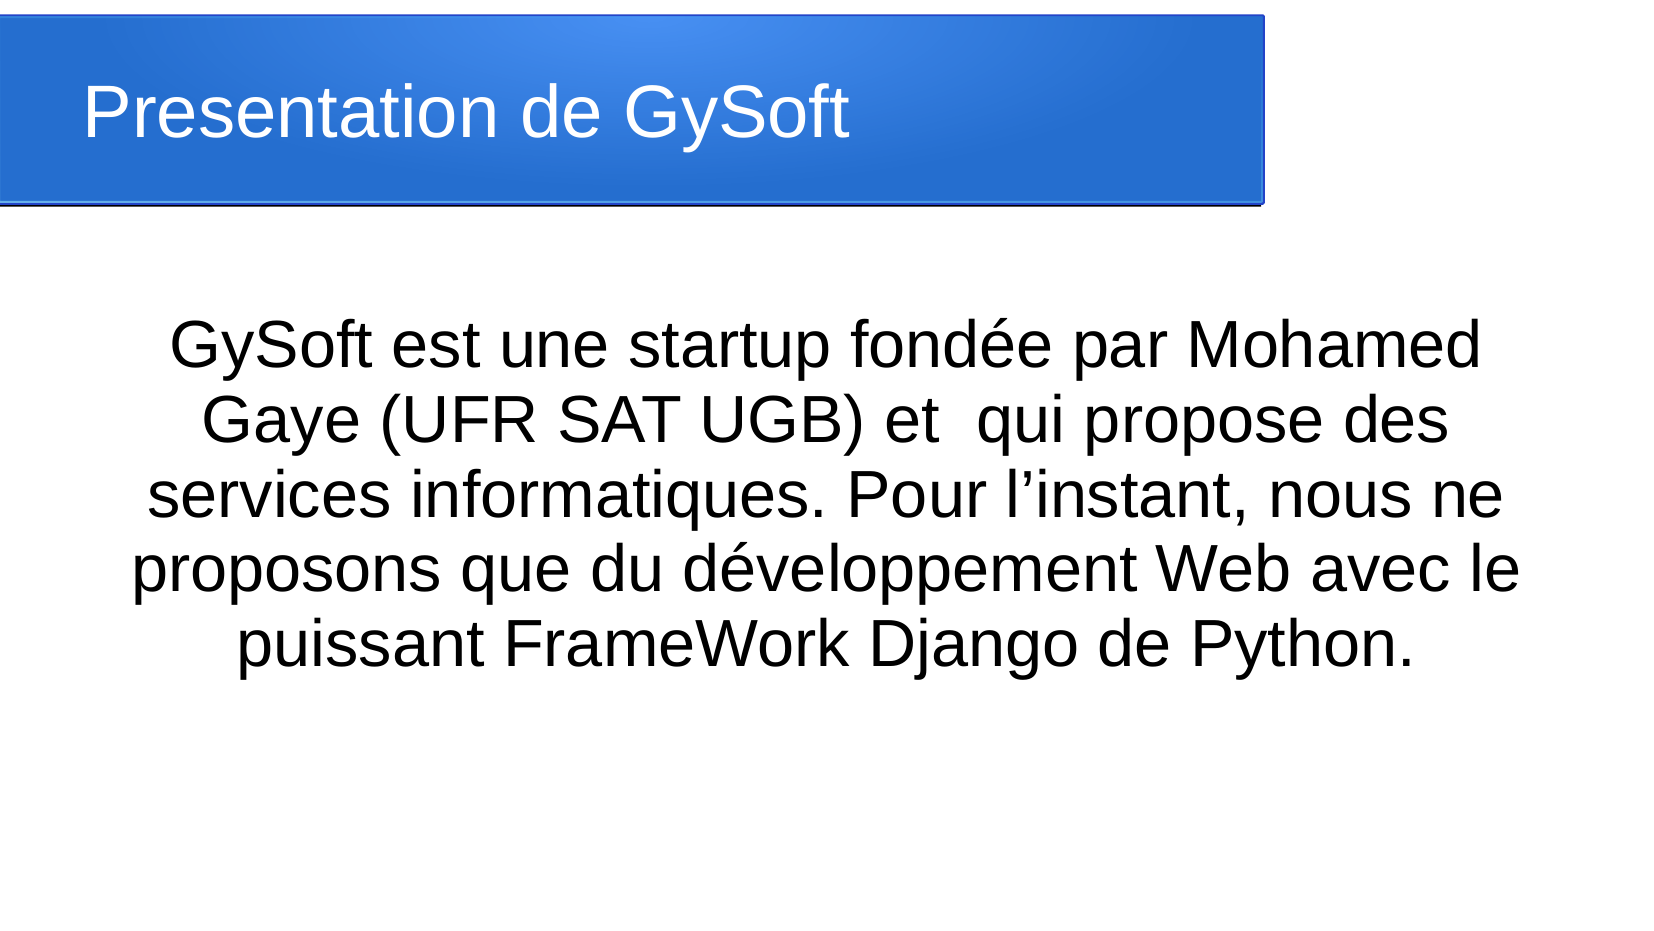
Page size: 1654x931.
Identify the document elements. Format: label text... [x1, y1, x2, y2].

title Presentation de GySoft [82, 35, 1235, 189]
subtitle GySoft est une startup fondée par Mohamed Gaye (UFR SAT UGB) et qui propose des services informatiques. Pour l’instant, nous ne proposons que du développement Web avec le puissant FrameWork Django de Python. [82, 224, 1571, 764]
